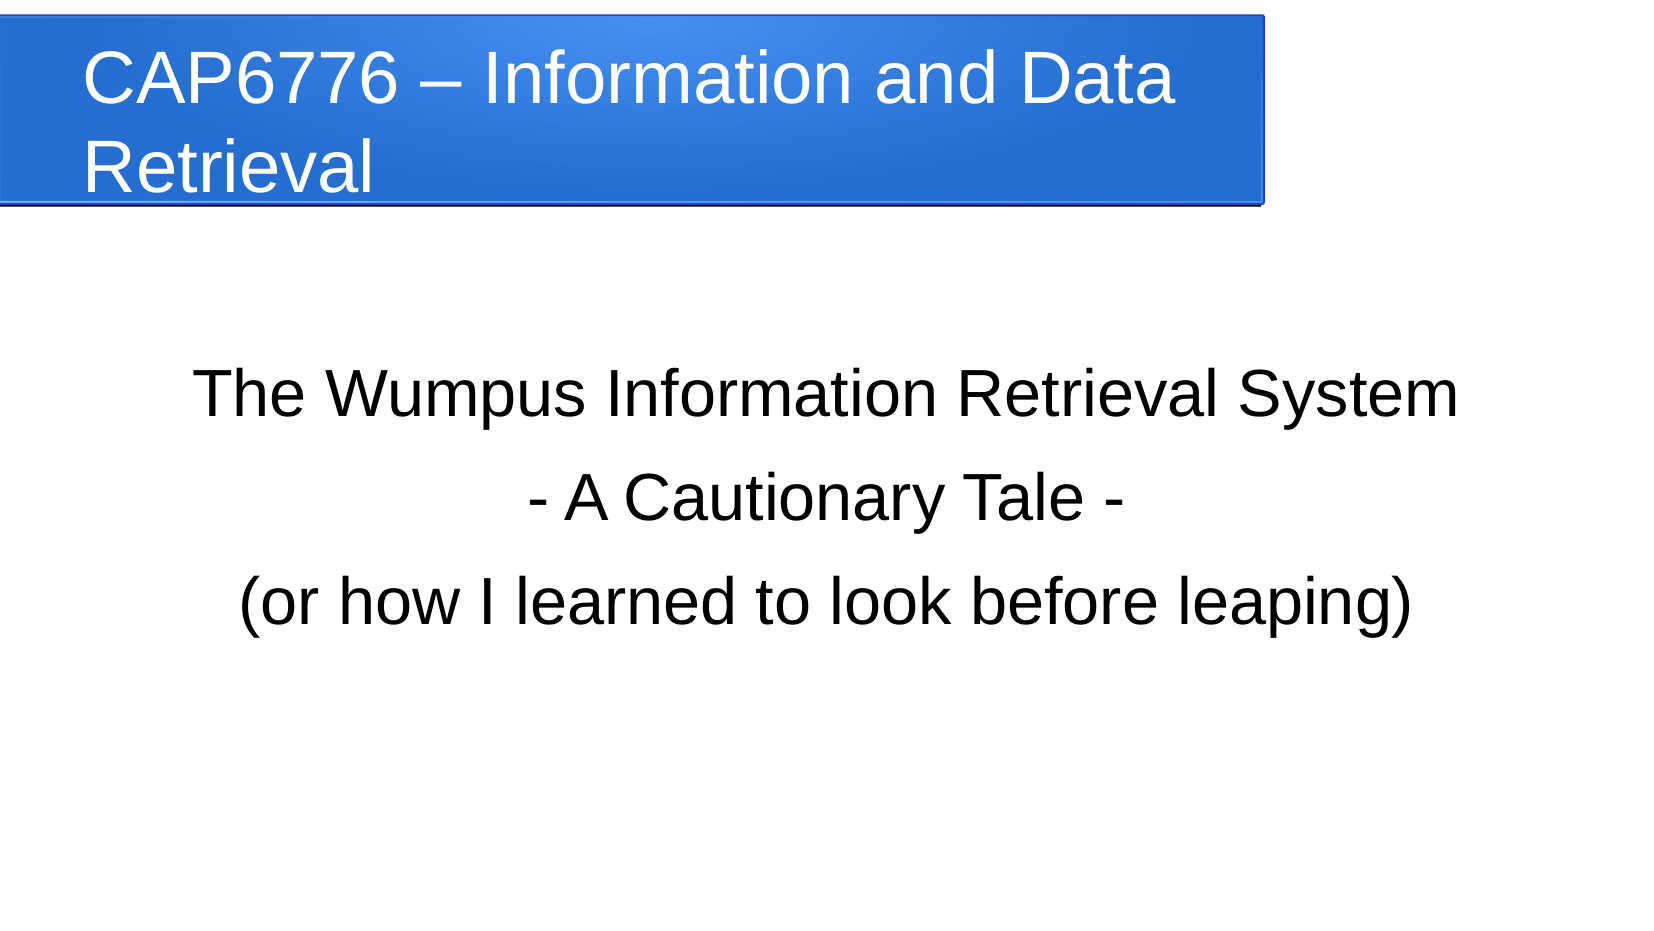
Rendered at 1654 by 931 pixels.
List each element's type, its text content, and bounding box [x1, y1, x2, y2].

subtitle The Wumpus Information Retrieval System - A Cautionary Tale - (or how I learned to look before leaping) [82, 224, 1571, 764]
title CAP6776 – Information and Data Retrieval [82, 29, 1235, 196]
